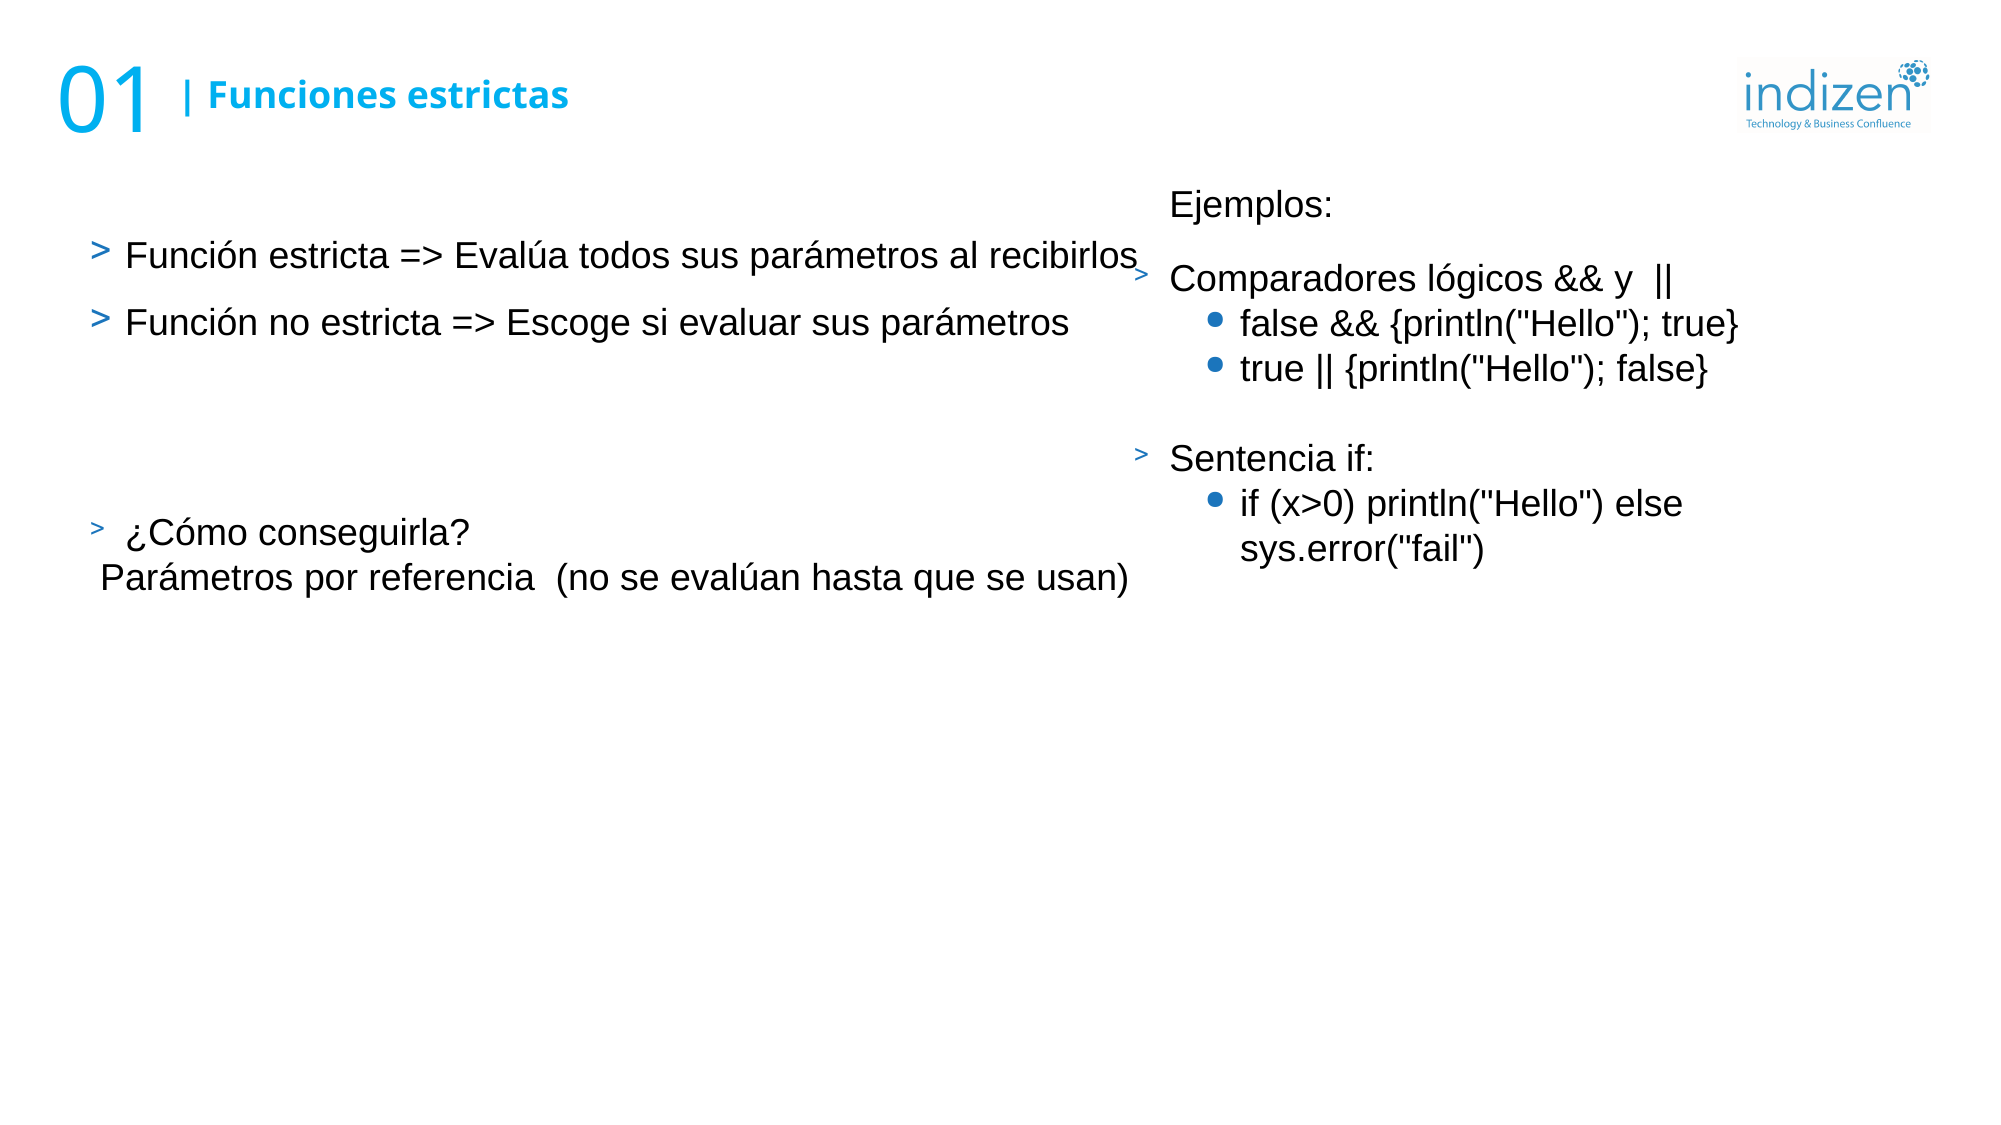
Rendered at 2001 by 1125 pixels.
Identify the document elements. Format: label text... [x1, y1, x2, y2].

list Ejemplos: Comparadores lógicos && y || false && {println("Hello"); true} true || {println("Hello"); false} Sentencia if: if (x>0) println("Hello") else sys.error("fail") [1133, 177, 1891, 1080]
picture [1737, 57, 1931, 133]
text_box Función estricta => Evalúa todos sus parámetros al recibirlos Función no estricta => Escoge si evaluar sus parámetros ¿Cómo conseguirla? Parámetros por referencia (no se evalúan hasta que se usan) [75, 200, 1133, 945]
text_box 01 [41, 45, 1392, 127]
text_box | Funciones estrictas [157, 60, 1276, 126]
text_box 01 [69, 72, 96, 126]
